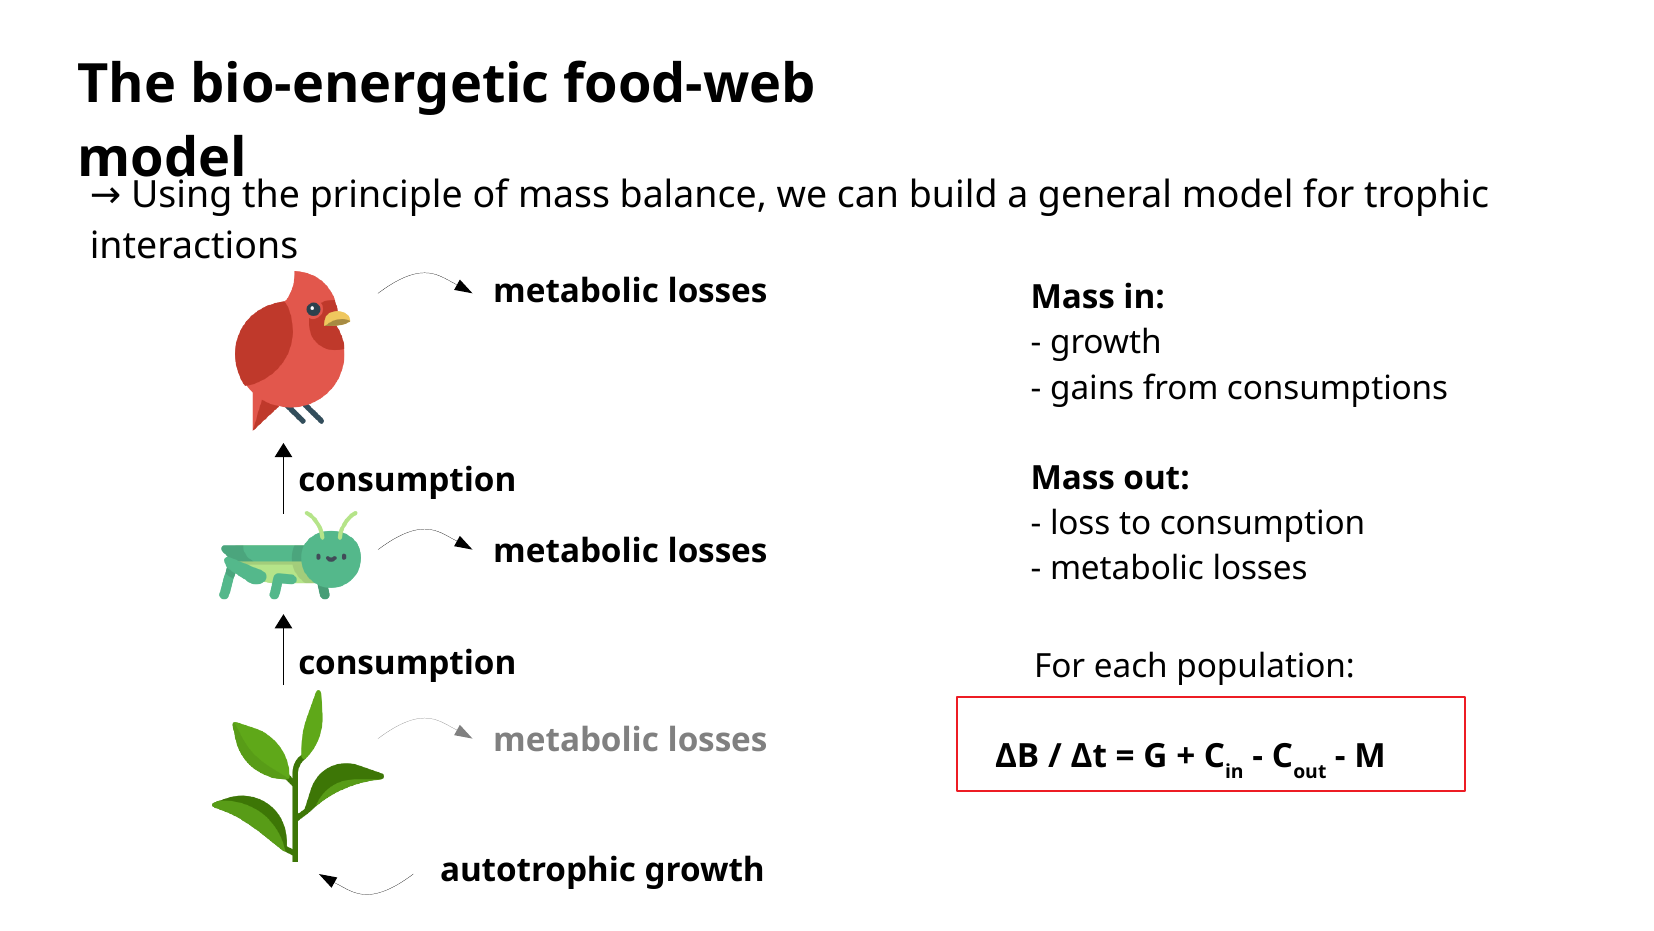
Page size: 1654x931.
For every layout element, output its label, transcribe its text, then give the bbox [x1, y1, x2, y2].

text_box consumption [283, 448, 493, 506]
picture [212, 690, 384, 862]
text_box Mass in: - growth - gains from consumptions Mass out: - loss to consumption - metabolic losses [1015, 265, 1421, 571]
picture [212, 271, 373, 431]
text_box The bio-energetic food-web model [62, 36, 961, 121]
text_box For each population: ΔB / Δt = G + Cin - Cout - M [980, 634, 1654, 780]
text_box metabolic losses [478, 519, 737, 577]
text_box metabolic losses [478, 259, 737, 317]
text_box For each population: ΔB / Δt = G + Cin - Cout - M [980, 698, 1464, 780]
text_box metabolic losses [478, 708, 737, 766]
text_box consumption [283, 631, 493, 689]
text_box autotrophic growth [425, 838, 727, 896]
picture [219, 484, 361, 626]
text_box → Using the principle of mass balance, we can build a general model for trophic interactions [75, 159, 1591, 316]
